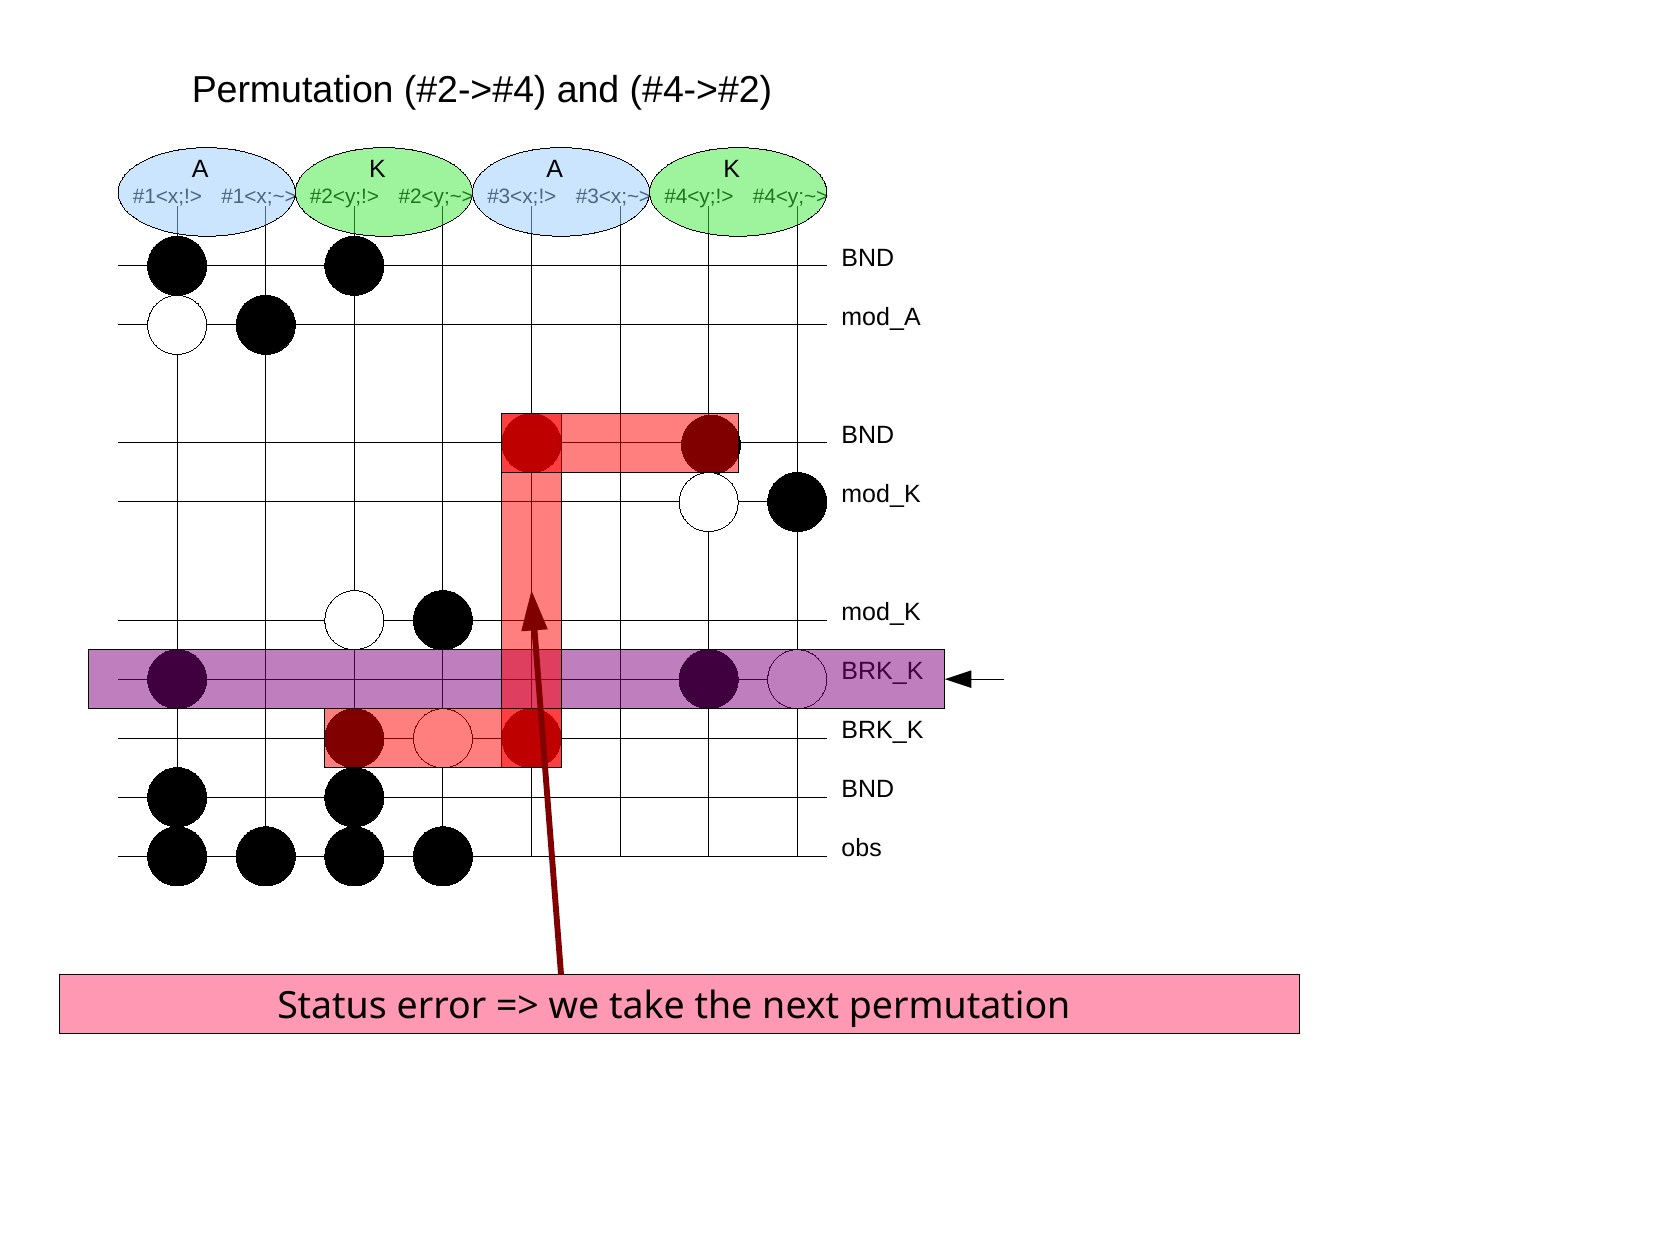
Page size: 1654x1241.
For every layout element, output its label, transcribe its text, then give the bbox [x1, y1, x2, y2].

text_box [236, 826, 296, 886]
text_box [236, 295, 296, 355]
text_box obs [826, 826, 897, 886]
text_box #4<y;!> [649, 197, 661, 215]
text_box A [177, 147, 224, 191]
text_box mod_K [826, 590, 937, 649]
text_box mod_K [826, 472, 937, 532]
text_box mod_A [826, 295, 937, 355]
text_box K [708, 147, 756, 191]
text_box Permutation (#2->#4) and (#4->#2) [177, 61, 788, 119]
text_box BND [826, 413, 910, 472]
text_box #3<x;~> [638, 201, 649, 215]
text_box BND [826, 236, 910, 295]
text_box #1<x;!> [118, 199, 129, 215]
text_box Status error => we take the next permutation [59, 974, 1300, 1034]
text_box #4<y;~> [815, 177, 843, 215]
text_box [147, 767, 207, 886]
text_box [118, 148, 827, 237]
text_box #2<y;~> [461, 200, 472, 215]
text_box [88, 413, 945, 886]
text_box A [531, 147, 578, 191]
text_box BRK_K [826, 709, 939, 768]
text_box [324, 236, 384, 296]
text_box K [354, 147, 401, 191]
text_box #3<x;!> [472, 197, 484, 215]
text_box [147, 236, 207, 355]
text_box [413, 826, 473, 886]
text_box #2<y;!> [295, 198, 307, 215]
text_box BND [826, 767, 910, 827]
text_box #1<x;~> [284, 200, 295, 215]
text_box [767, 472, 827, 532]
